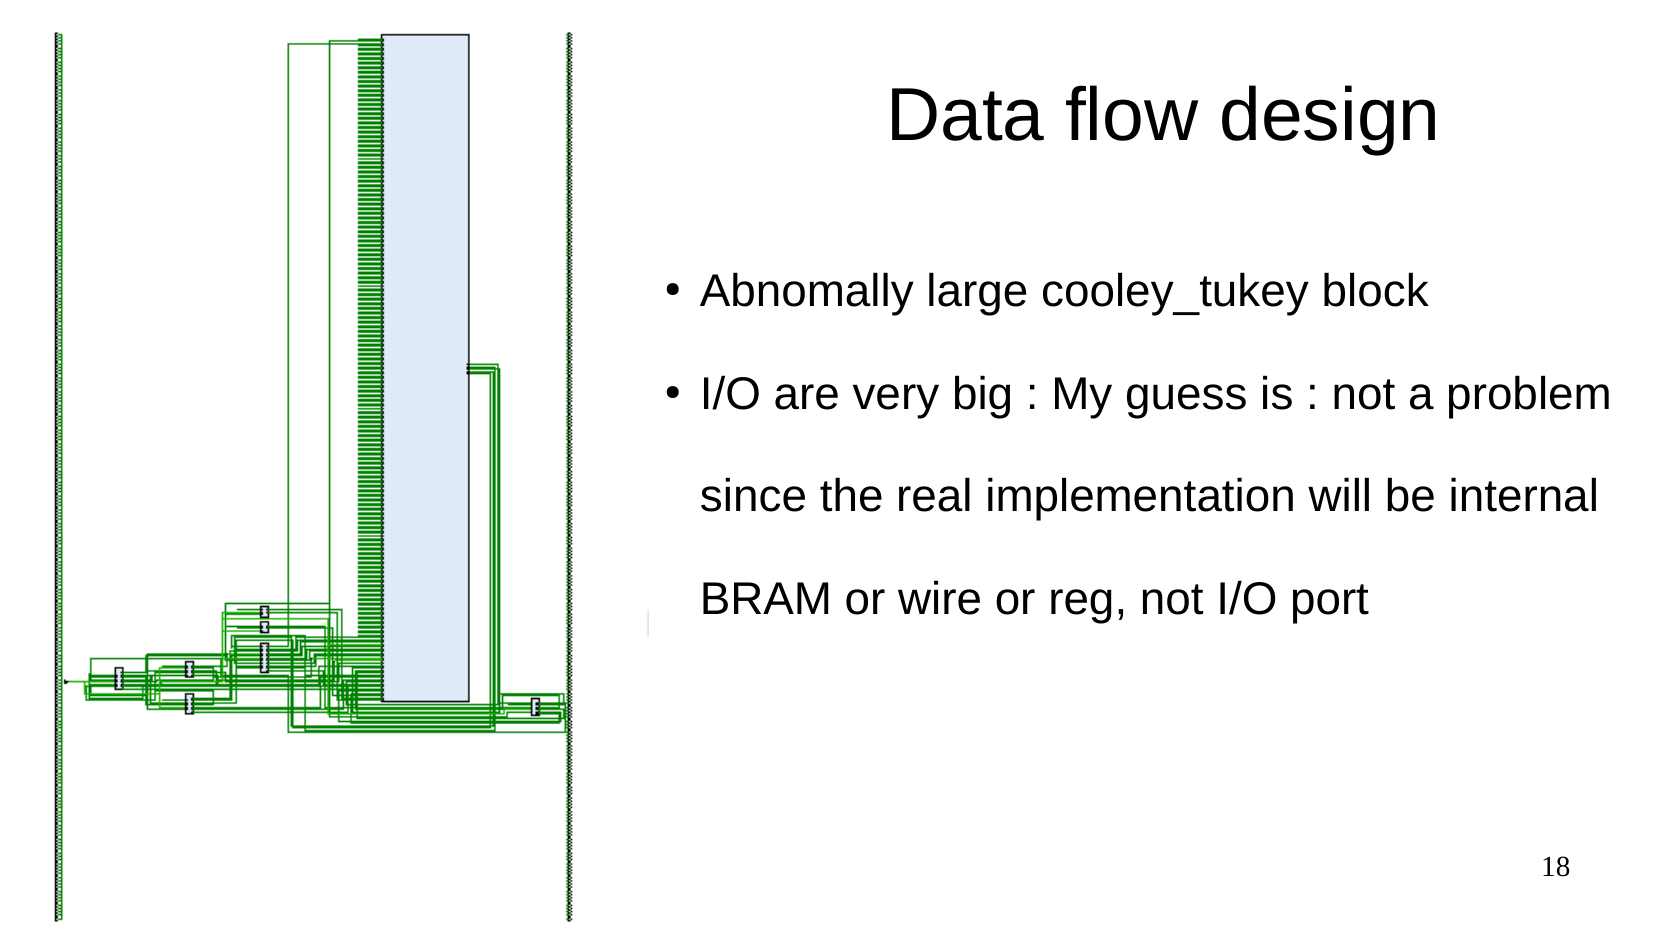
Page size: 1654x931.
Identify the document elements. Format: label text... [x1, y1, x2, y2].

text_box Abnomally large cooley_tukey block I/O are very big : My guess is : not a problem since the real implementation will be internal BRAM or wire or reg, not I/O port [649, 206, 1654, 680]
title Data flow design [762, 69, 1565, 160]
picture [0, 0, 649, 931]
